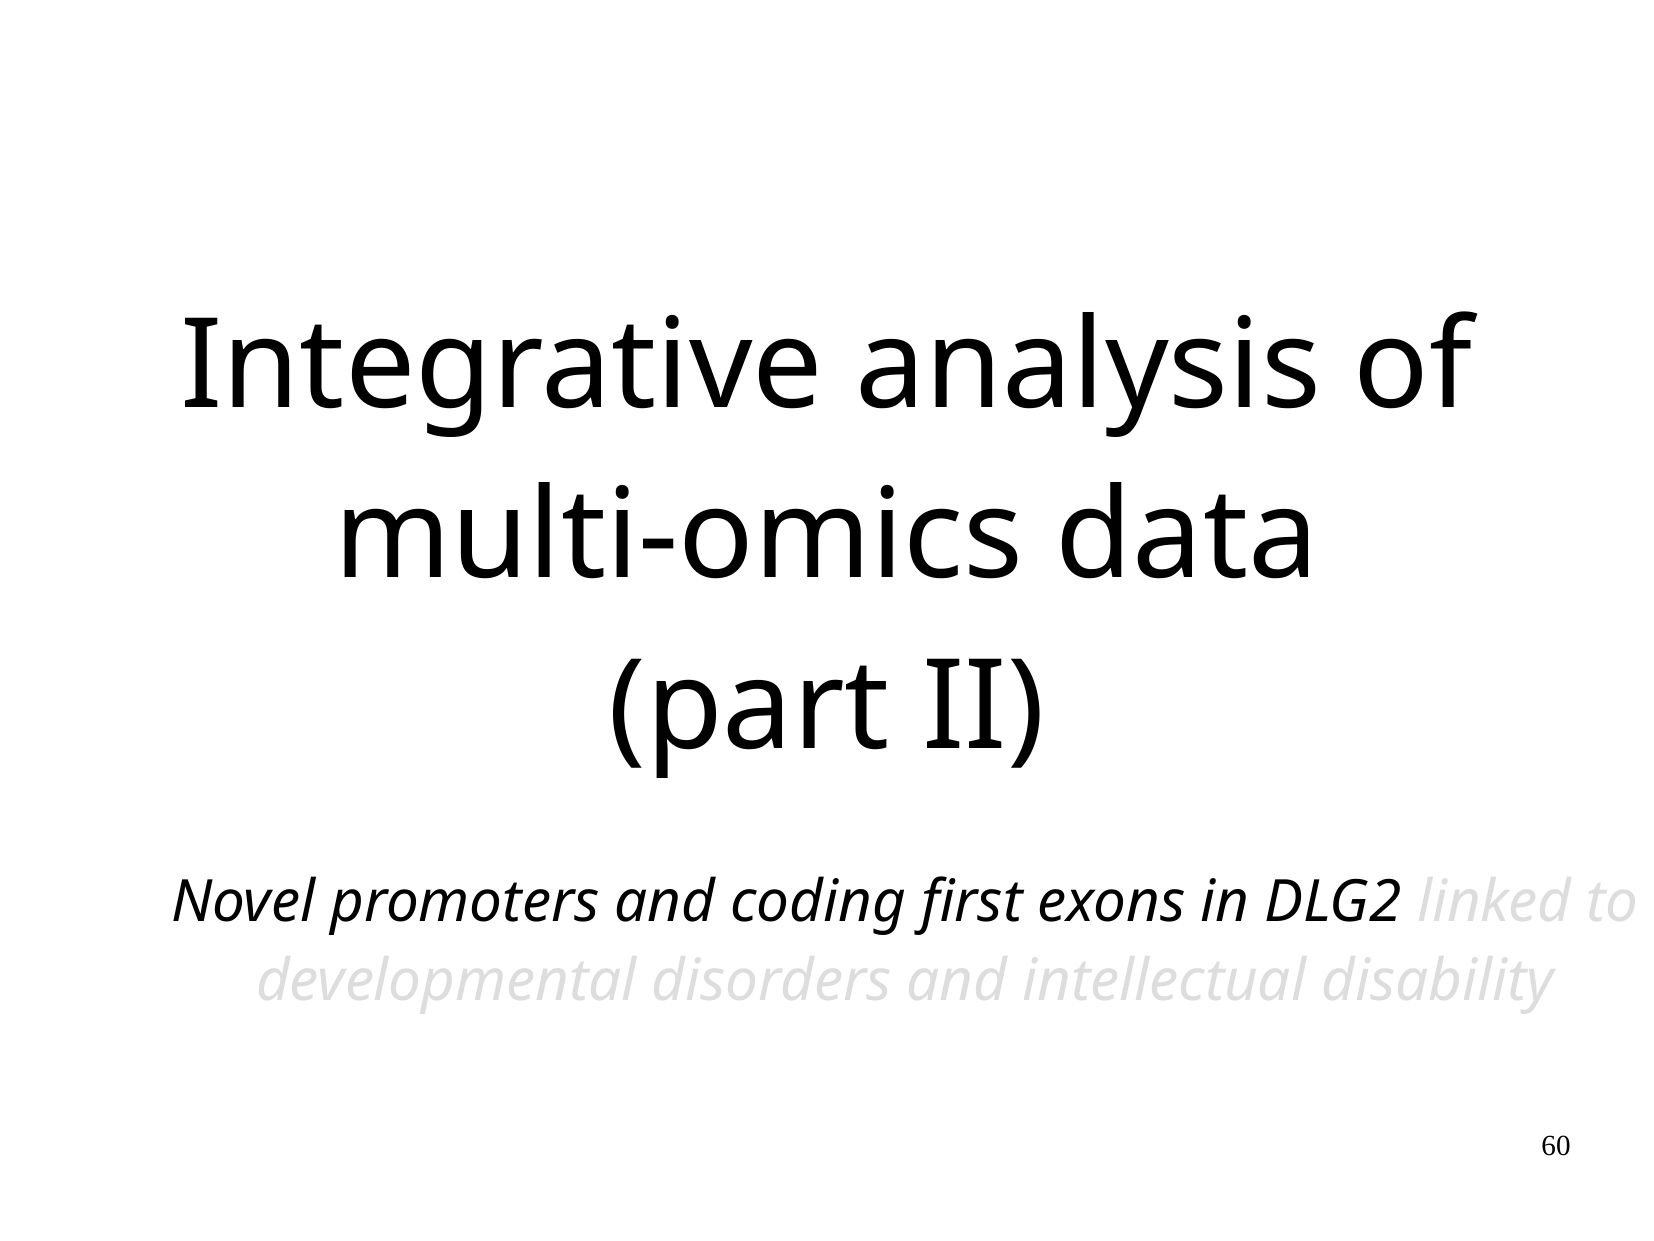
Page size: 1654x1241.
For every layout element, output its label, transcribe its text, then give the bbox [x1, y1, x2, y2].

text_box Integrative analysis of multi-omics data (part II) [82, 49, 1571, 1010]
text_box Novel promoters and coding first exons in DLG2 linked to developmental disorders and intellectual disability [156, 851, 1500, 1009]
